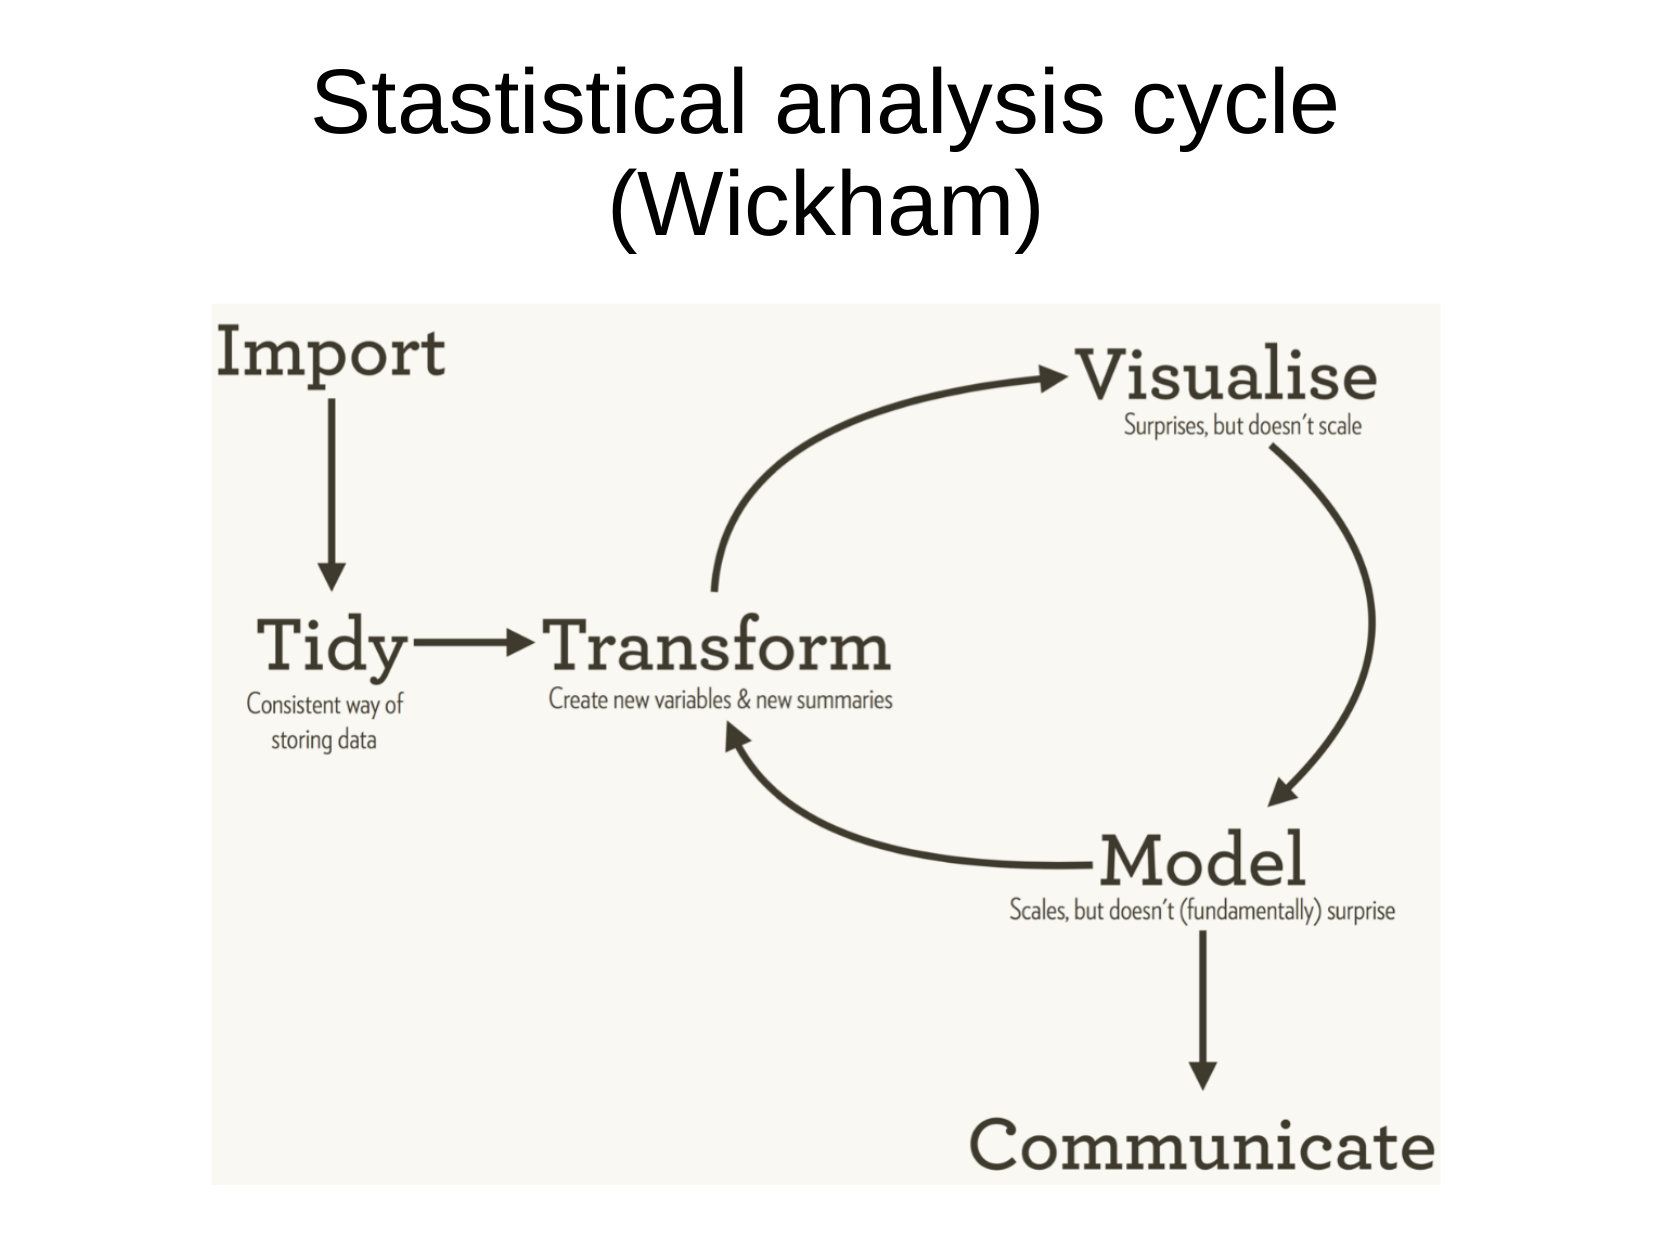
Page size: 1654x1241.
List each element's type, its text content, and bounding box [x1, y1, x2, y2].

picture [195, 294, 1456, 1186]
title Stastistical analysis cycle (Wickham) [82, 49, 1571, 257]
